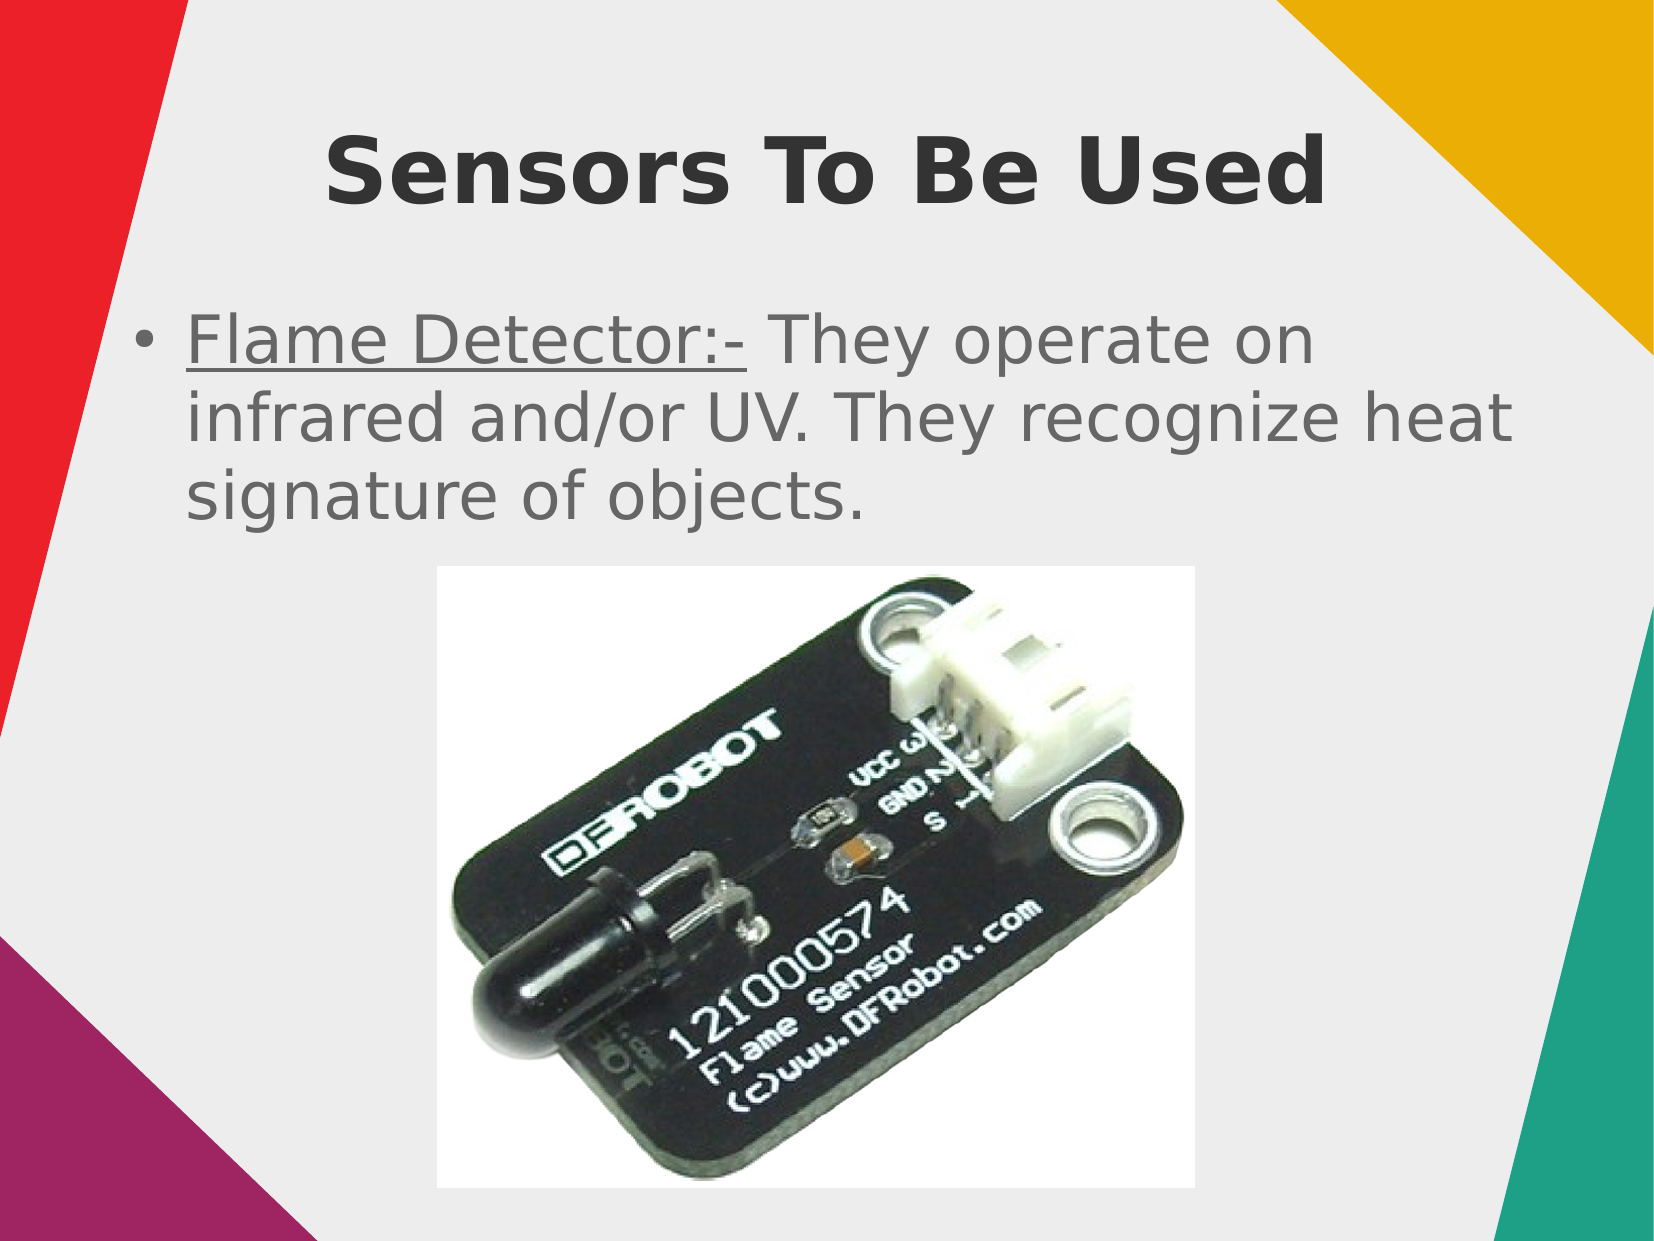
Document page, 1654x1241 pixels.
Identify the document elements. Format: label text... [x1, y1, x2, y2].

picture [437, 566, 1195, 1188]
list Flame Detector:- They operate on infrared and/or UV. They recognize heat signature of objects. [114, 302, 1539, 1033]
title Sensors To Be Used [114, 73, 1539, 271]
